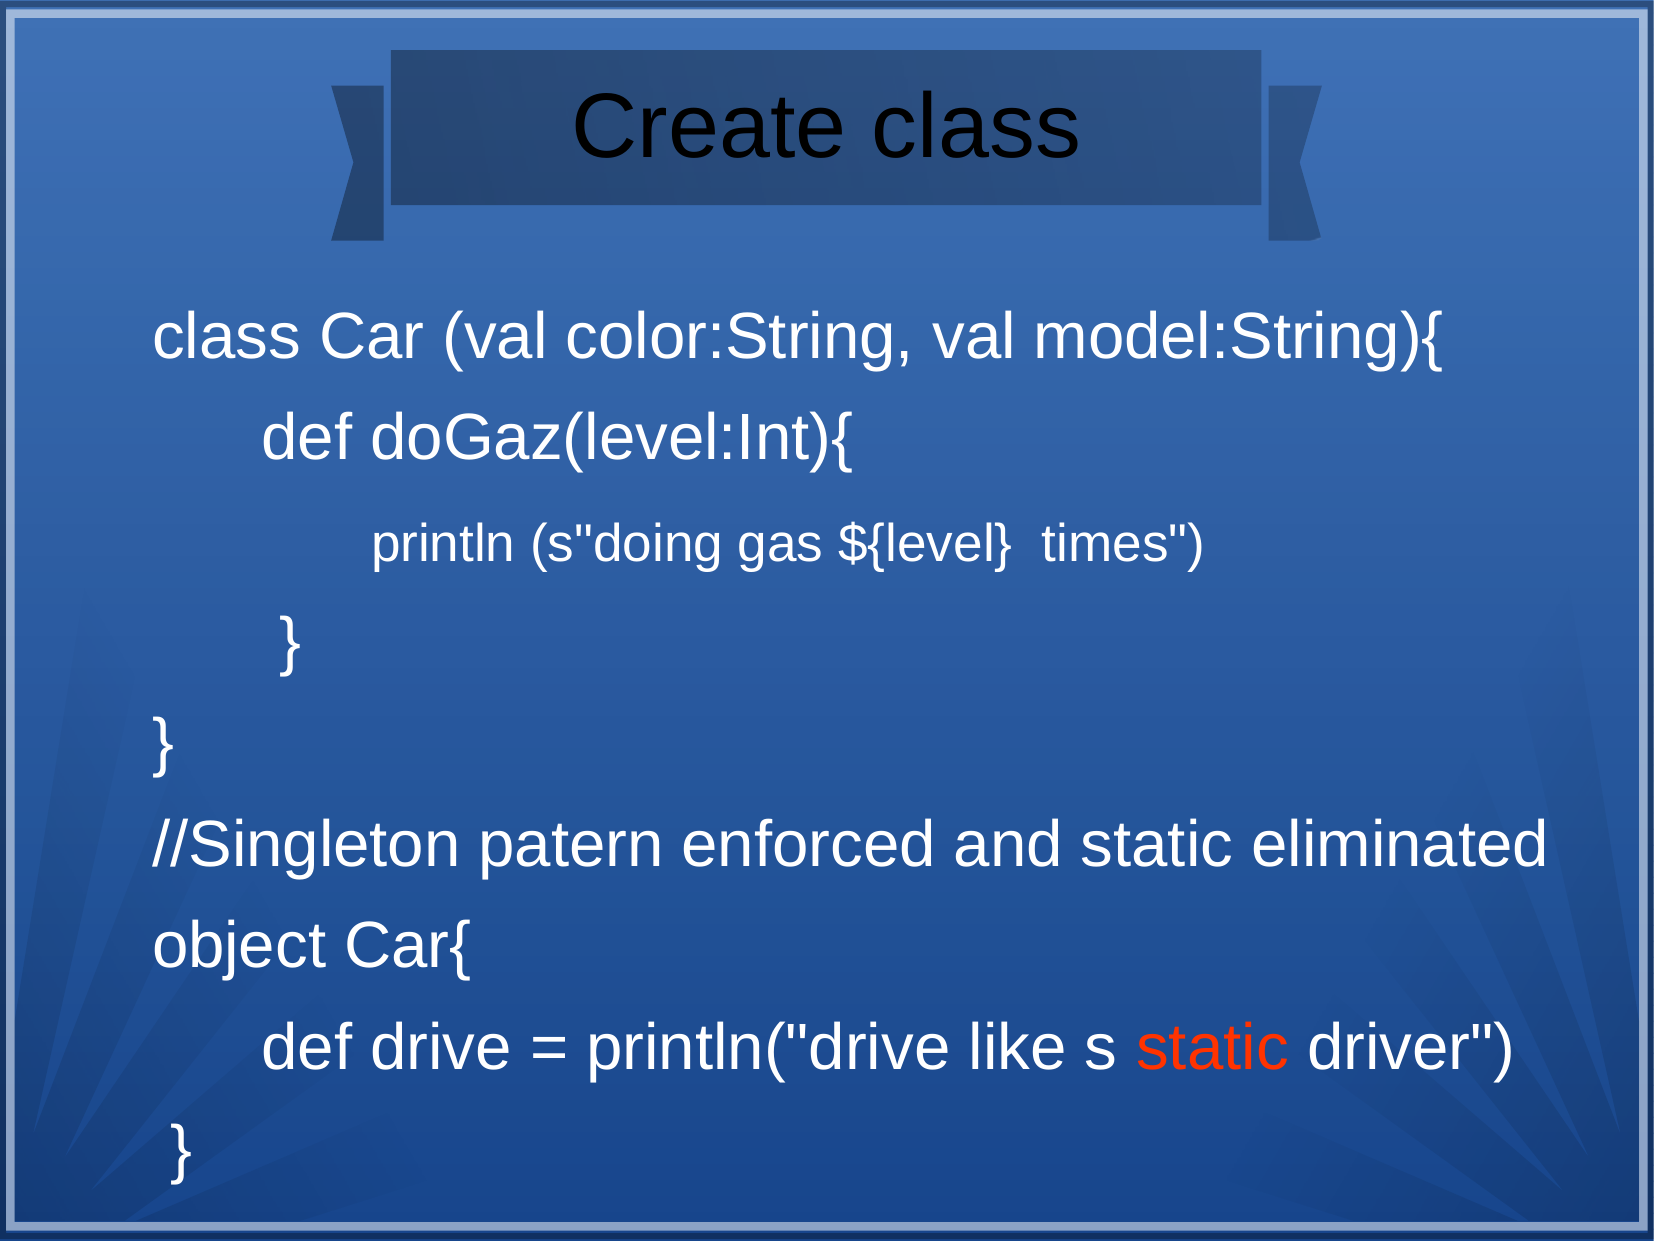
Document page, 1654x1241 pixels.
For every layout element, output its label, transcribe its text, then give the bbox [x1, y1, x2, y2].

list class Car (val color:String, val model:String){ def doGaz(level:Int){ println (s"doing gas ${level} times") } } //Singleton patern enforced and static eliminated object Car{ def drive = println("drive like s static driver") } [82, 299, 1571, 1241]
title Create class [389, 47, 1264, 205]
